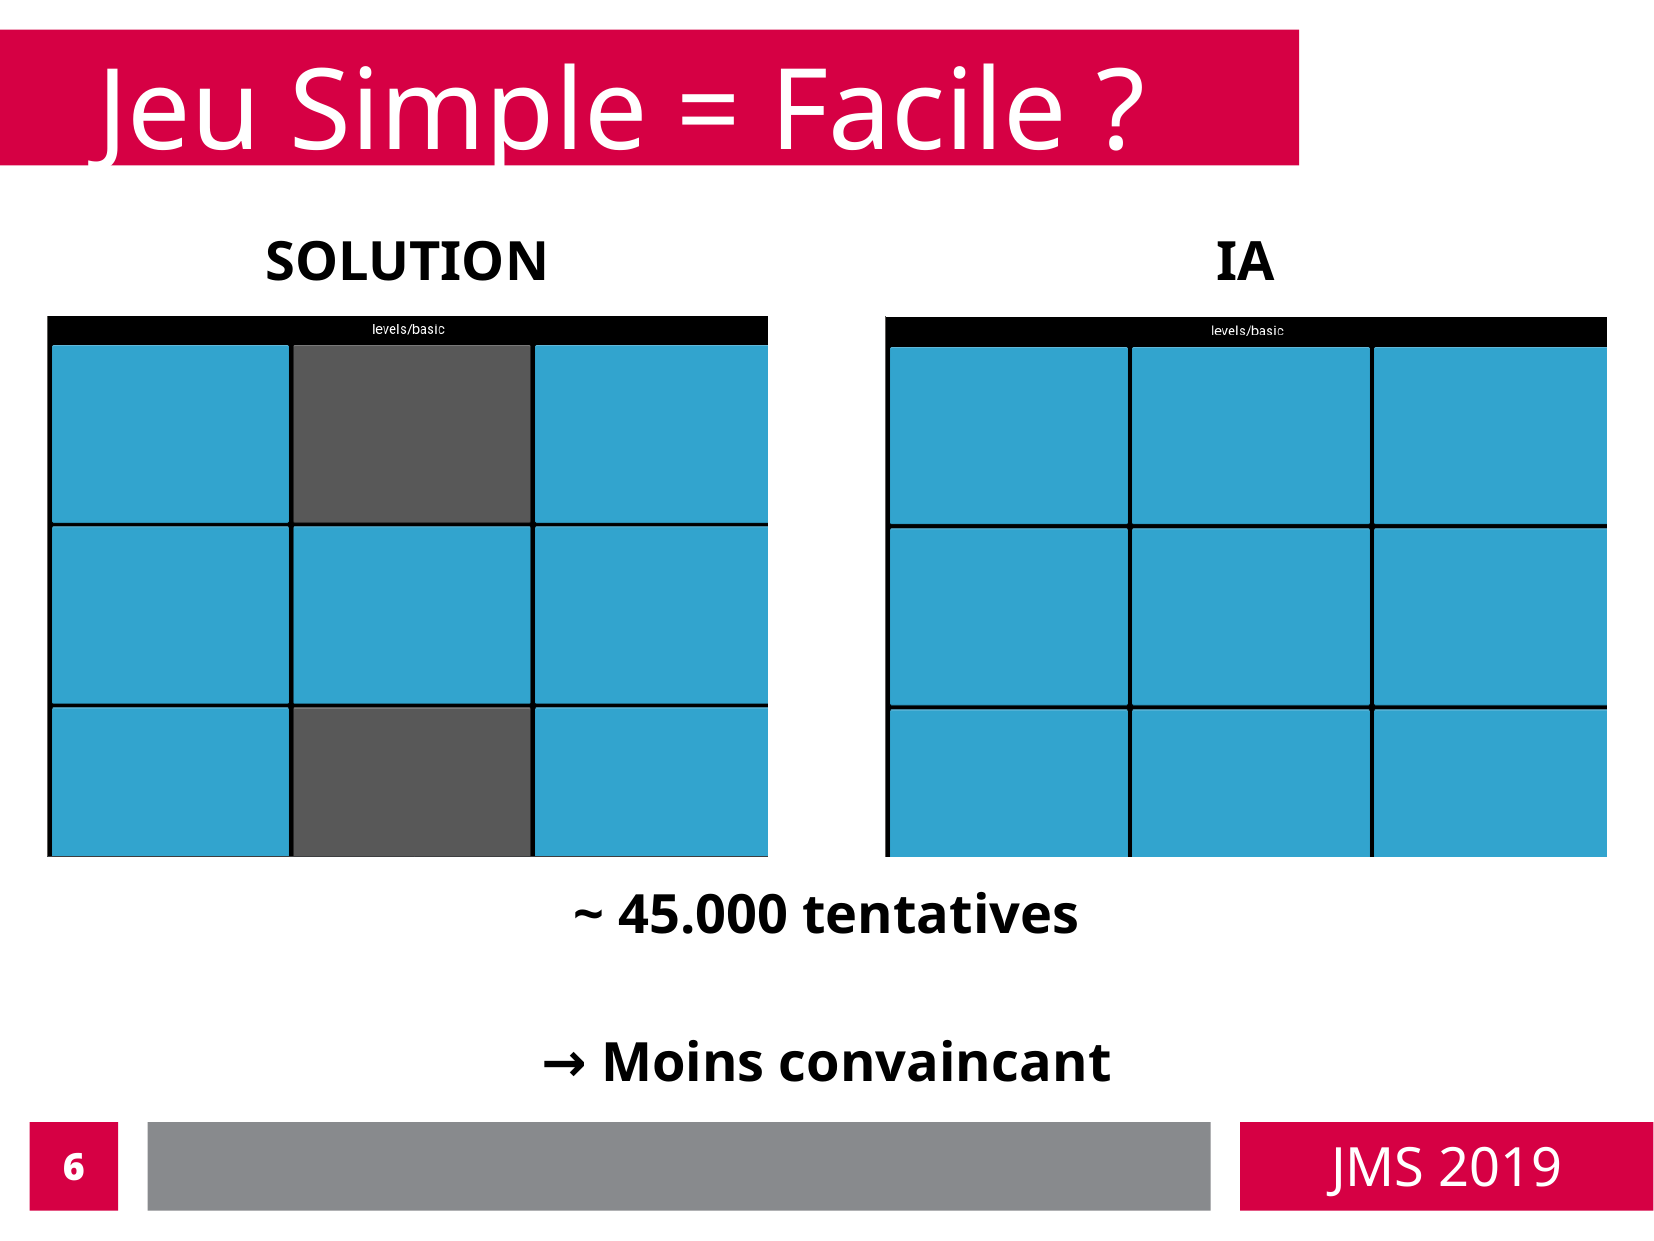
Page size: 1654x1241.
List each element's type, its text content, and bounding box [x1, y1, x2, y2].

picture [47, 316, 768, 857]
picture [885, 316, 1607, 857]
text_box ~ 45.000 tentatives → Moins convaincant [64, 884, 1589, 1089]
text_box IA [885, 220, 1607, 299]
title Jeu Simple = Facile ? [0, 29, 1229, 178]
text_box SOLUTION [47, 220, 768, 299]
